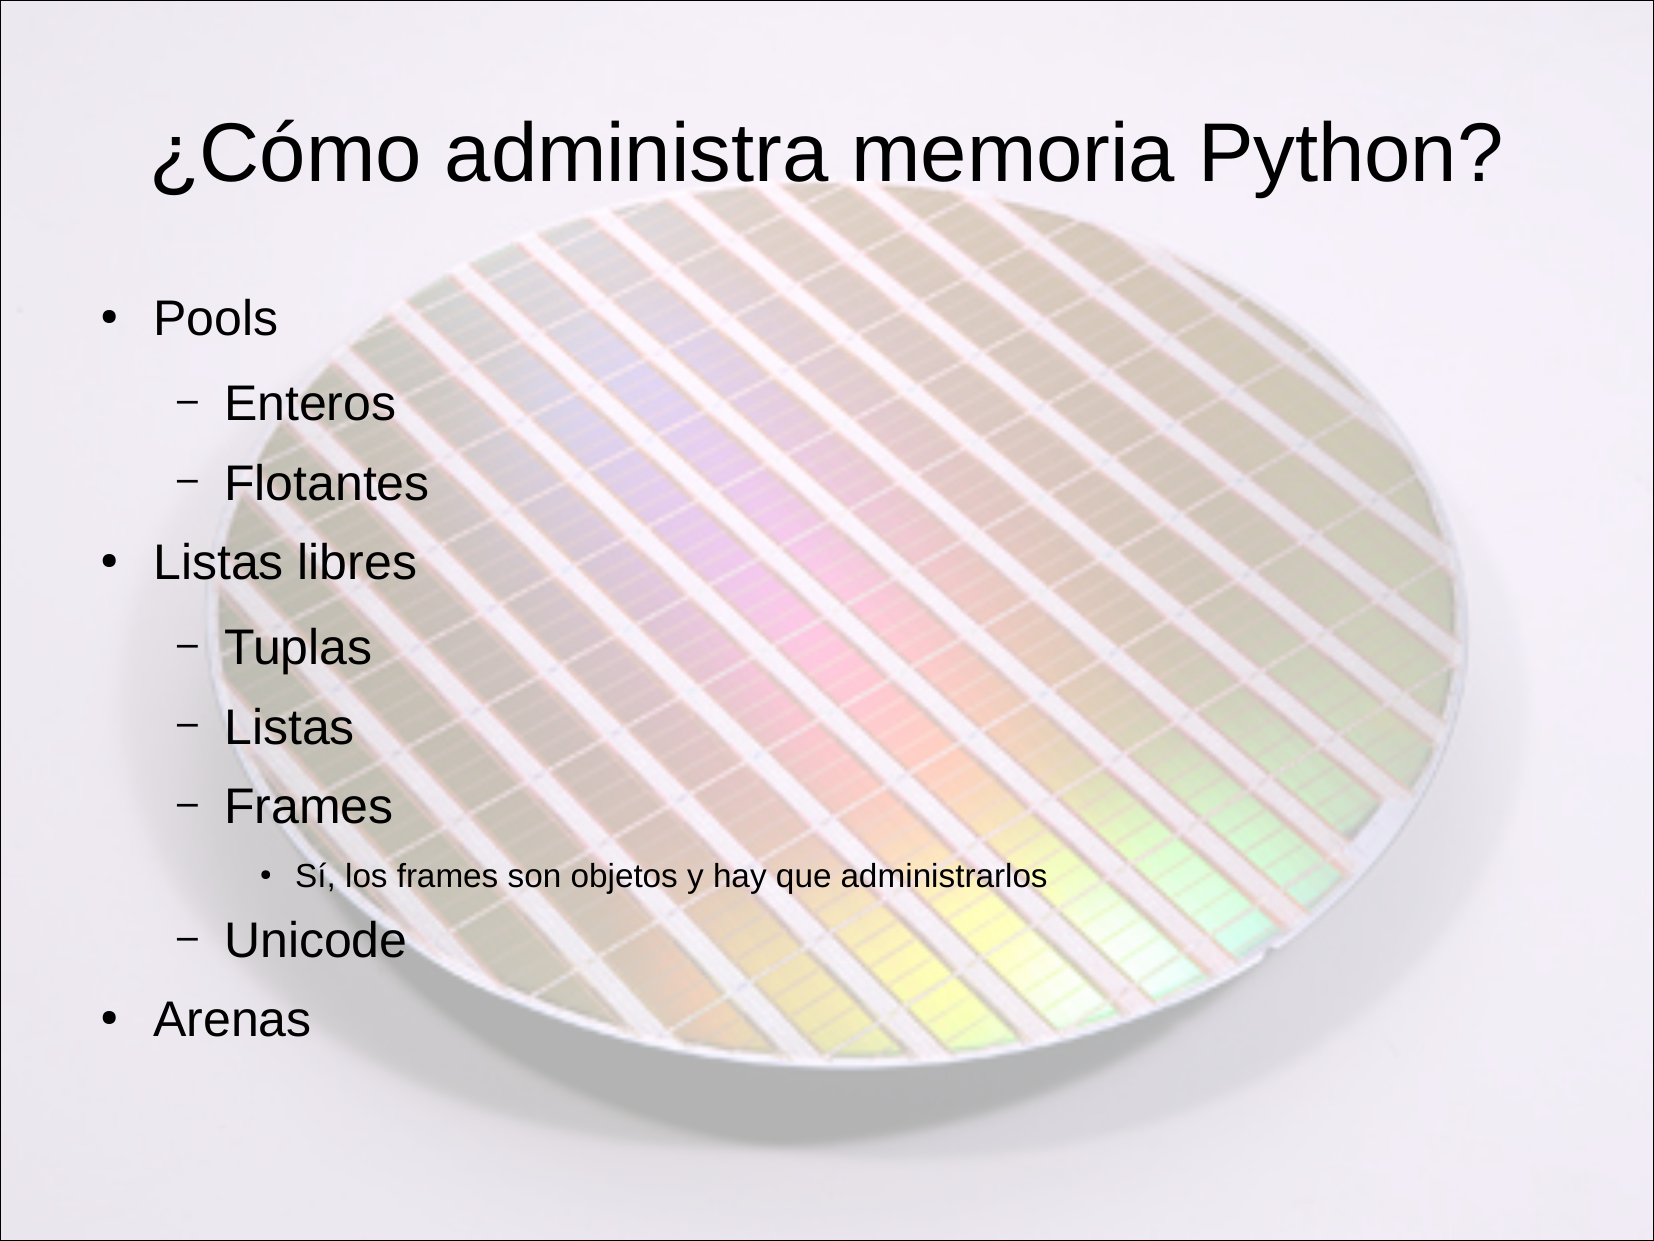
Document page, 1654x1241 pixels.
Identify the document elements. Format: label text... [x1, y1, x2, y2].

text_box [0, 0, 1654, 1241]
title ¿Cómo administra memoria Python? [82, 49, 1571, 257]
list Pools Enteros Flotantes Listas libres Tuplas Listas Frames Sí, los frames son objetos y hay que administrarlos Unicode Arenas [82, 290, 1571, 1109]
